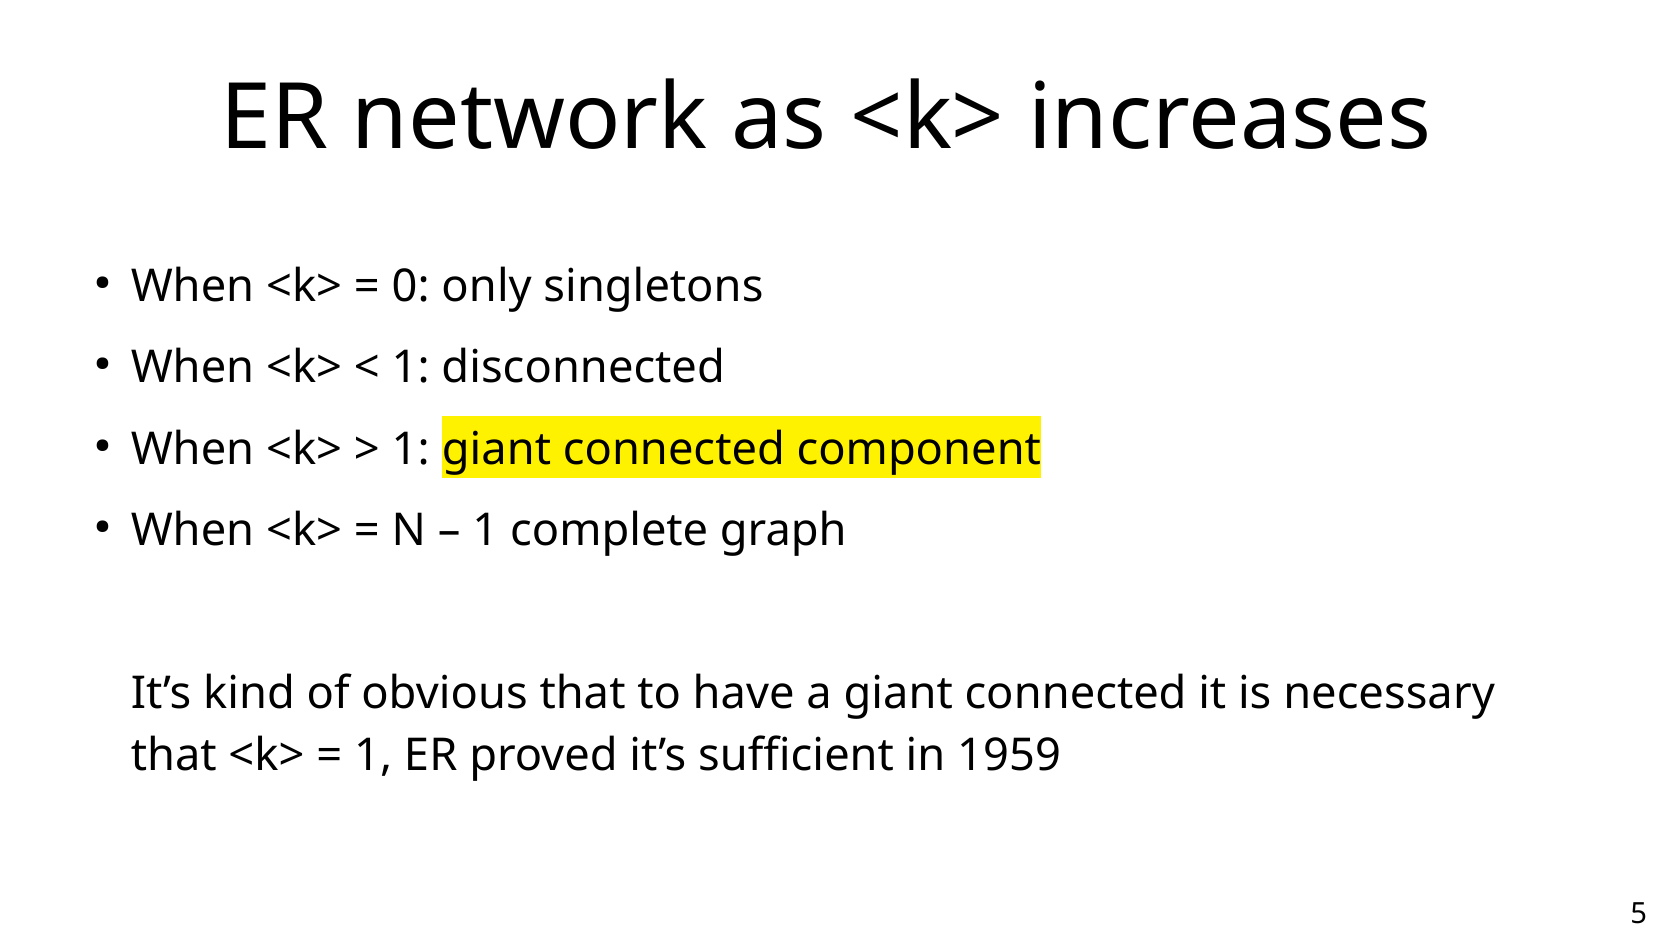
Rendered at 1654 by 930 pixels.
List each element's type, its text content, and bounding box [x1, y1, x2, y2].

list When <k> = 0: only singletons When <k> < 1: disconnected When <k> > 1: giant connected component When <k> = N – 1 complete graph It’s kind of obvious that to have a giant connected it is necessary that <k> = 1, ER proved it’s sufficient in 1959 [82, 252, 1571, 793]
title ER network as <k> increases [82, 1, 1571, 225]
